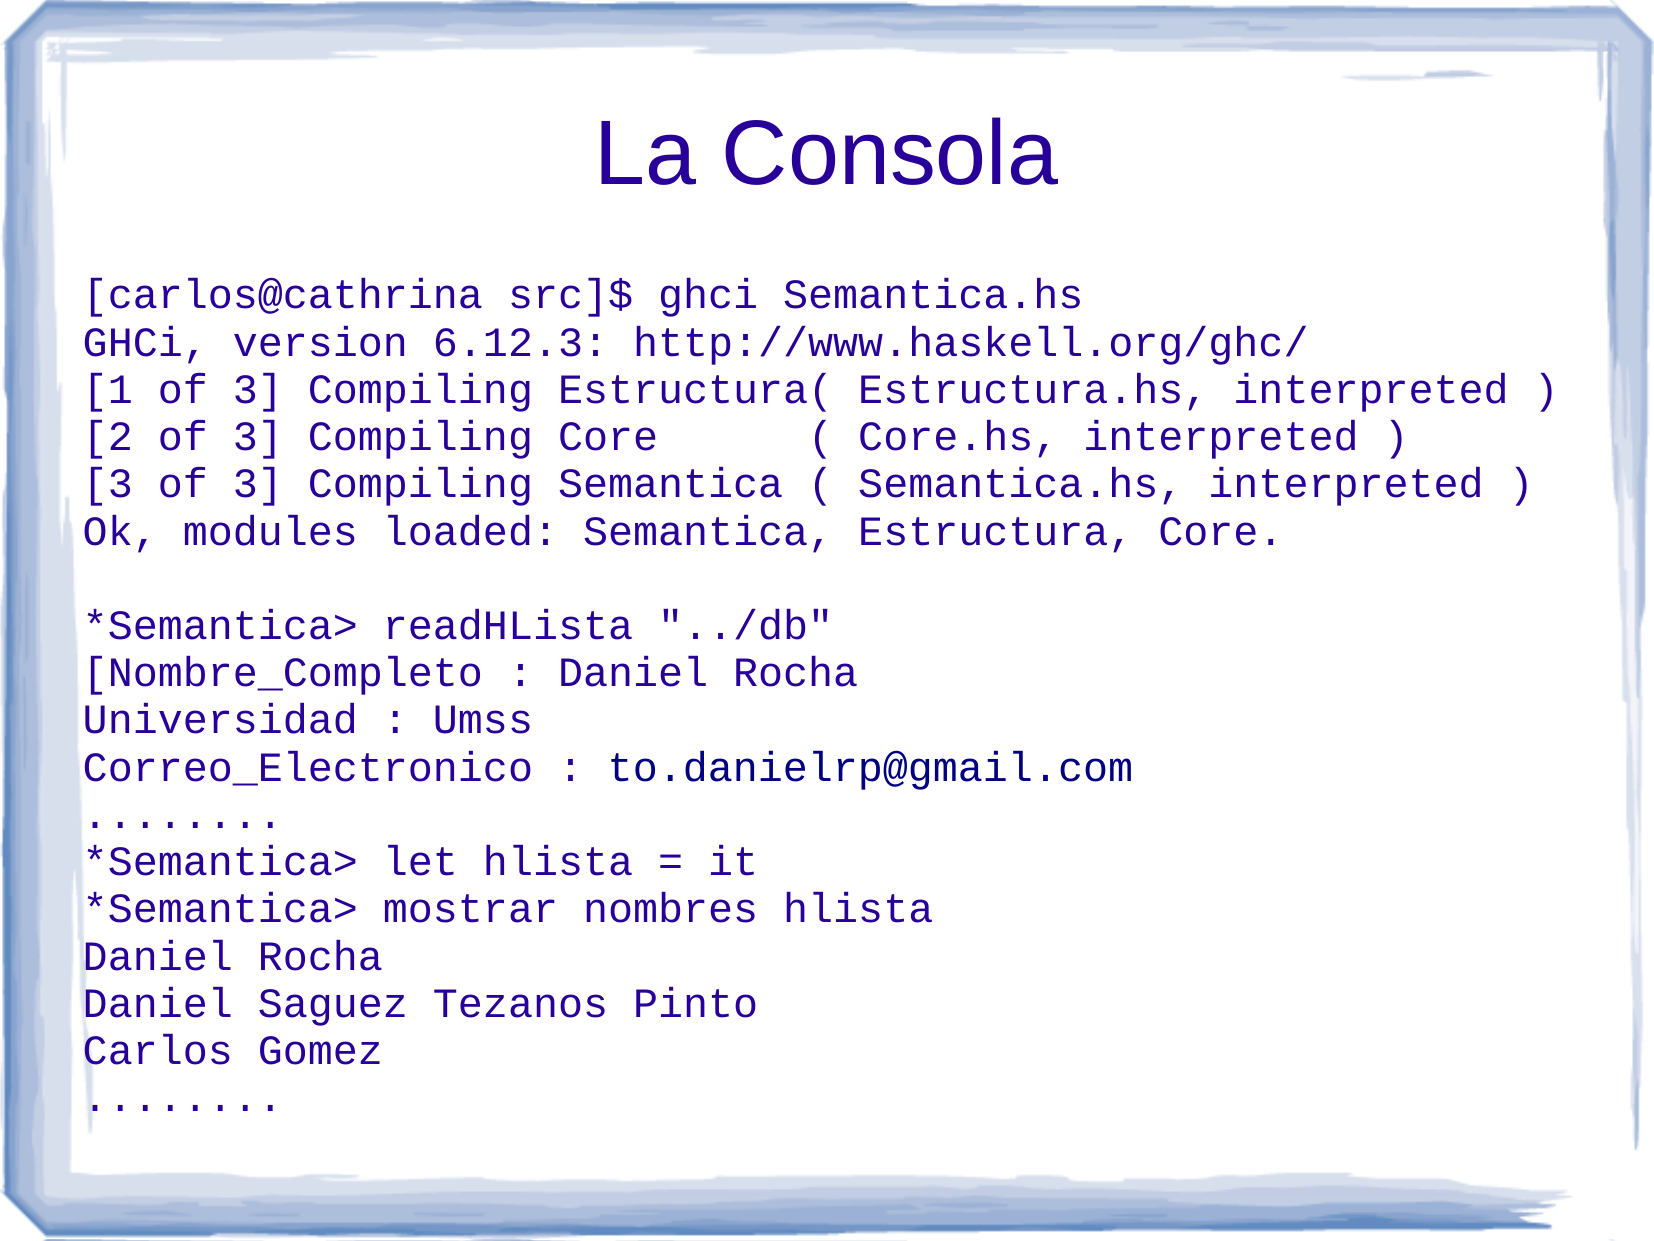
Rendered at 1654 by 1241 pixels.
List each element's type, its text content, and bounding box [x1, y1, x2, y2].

picture [0, 0, 1654, 1241]
subtitle [carlos@cathrina src]$ ghci Semantica.hs GHCi, version 6.12.3: http://www.haskell.org/ghc/ [1 of 3] Compiling Estructura( Estructura.hs, interpreted ) [2 of 3] Compiling Core ( Core.hs, interpreted ) [3 of 3] Compiling Semantica ( Semantica.hs, interpreted ) Ok, modules loaded: Semantica, Estructura, Core. *Semantica> readHLista "../db" [Nombre_Completo : Daniel Rocha Universidad : Umss Correo_Electronico : to.danielrp@gmail.com ........ *Semantica> let hlista = it *Semantica> mostrar nombres hlista Daniel Rocha Daniel Saguez Tezanos Pinto Carlos Gomez ........ [82, 273, 1571, 1125]
title La Consola [82, 49, 1571, 257]
